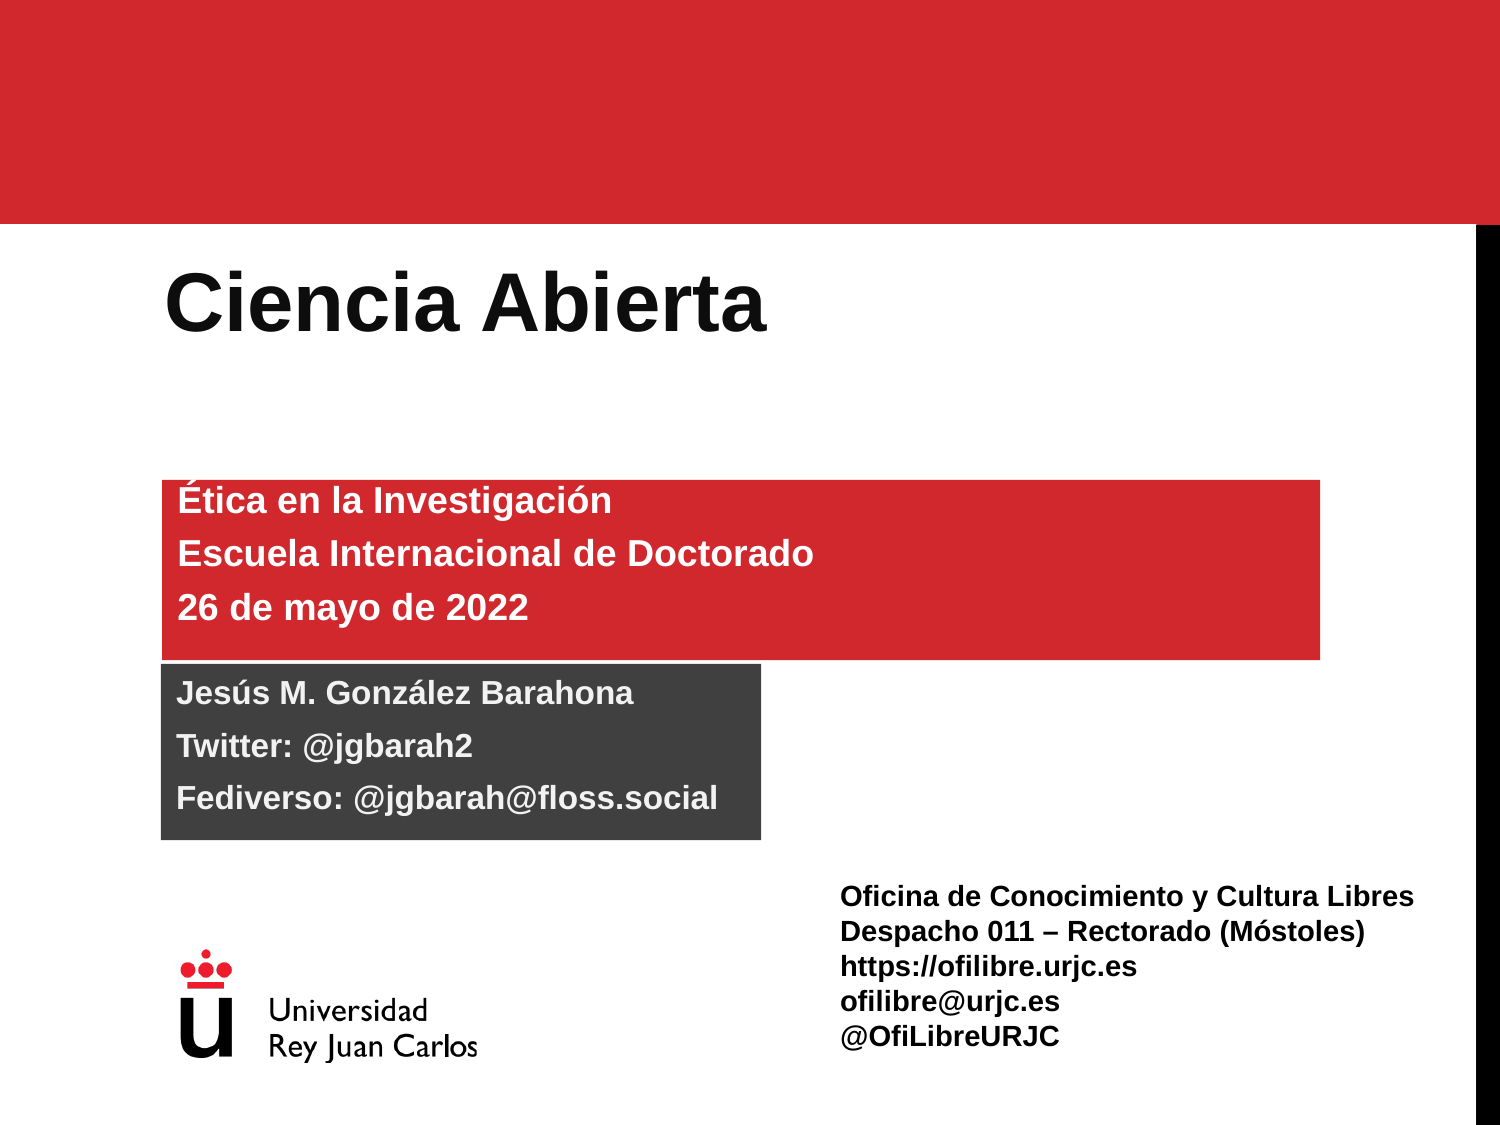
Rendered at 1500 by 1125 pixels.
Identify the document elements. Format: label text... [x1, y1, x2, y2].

text_box [0, 0, 1500, 224]
text_box Ciencia Abierta [149, 254, 1411, 436]
text_box Jesús M. González Barahona Twitter: @jgbarah2 Fediverso: @jgbarah@floss.social [160, 663, 762, 841]
picture [180, 949, 477, 1063]
text_box Oficina de Conocimiento y Cultura Libres Despacho 011 – Rectorado (Móstoles) https://ofilibre.urjc.es ofilibre@urjc.es @OfiLibreURJC [825, 870, 1446, 1065]
text_box Ética en la Investigación Escuela Internacional de Doctorado 26 de mayo de 2022 [162, 479, 1321, 661]
